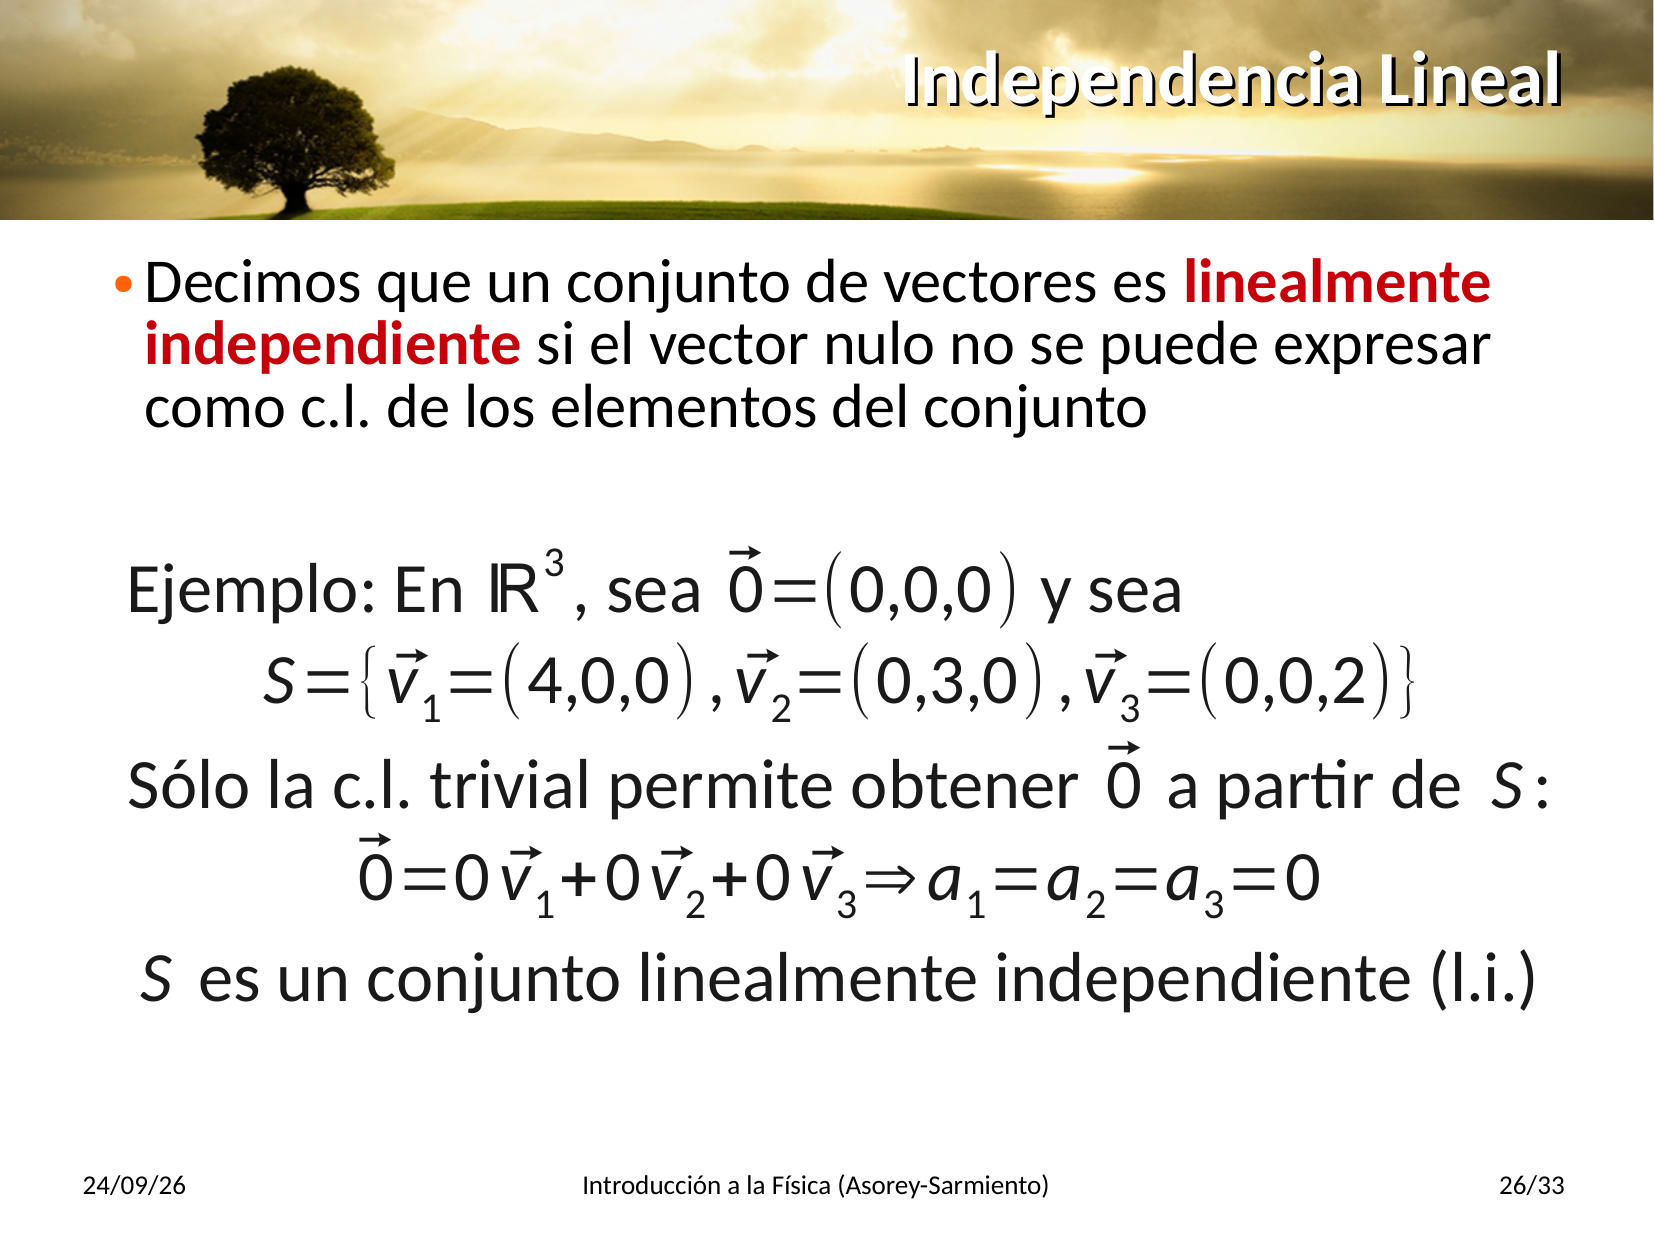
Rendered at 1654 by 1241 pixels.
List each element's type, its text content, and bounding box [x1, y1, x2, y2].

list Decimos que un conjunto de vectores es linealmente independiente si el vector nulo no se puede expresar como c.l. de los elementos del conjunto [82, 255, 1571, 1156]
picture [0, 0, 1654, 220]
chart [120, 536, 1559, 1021]
title Independencia Lineal [75, 19, 1564, 151]
